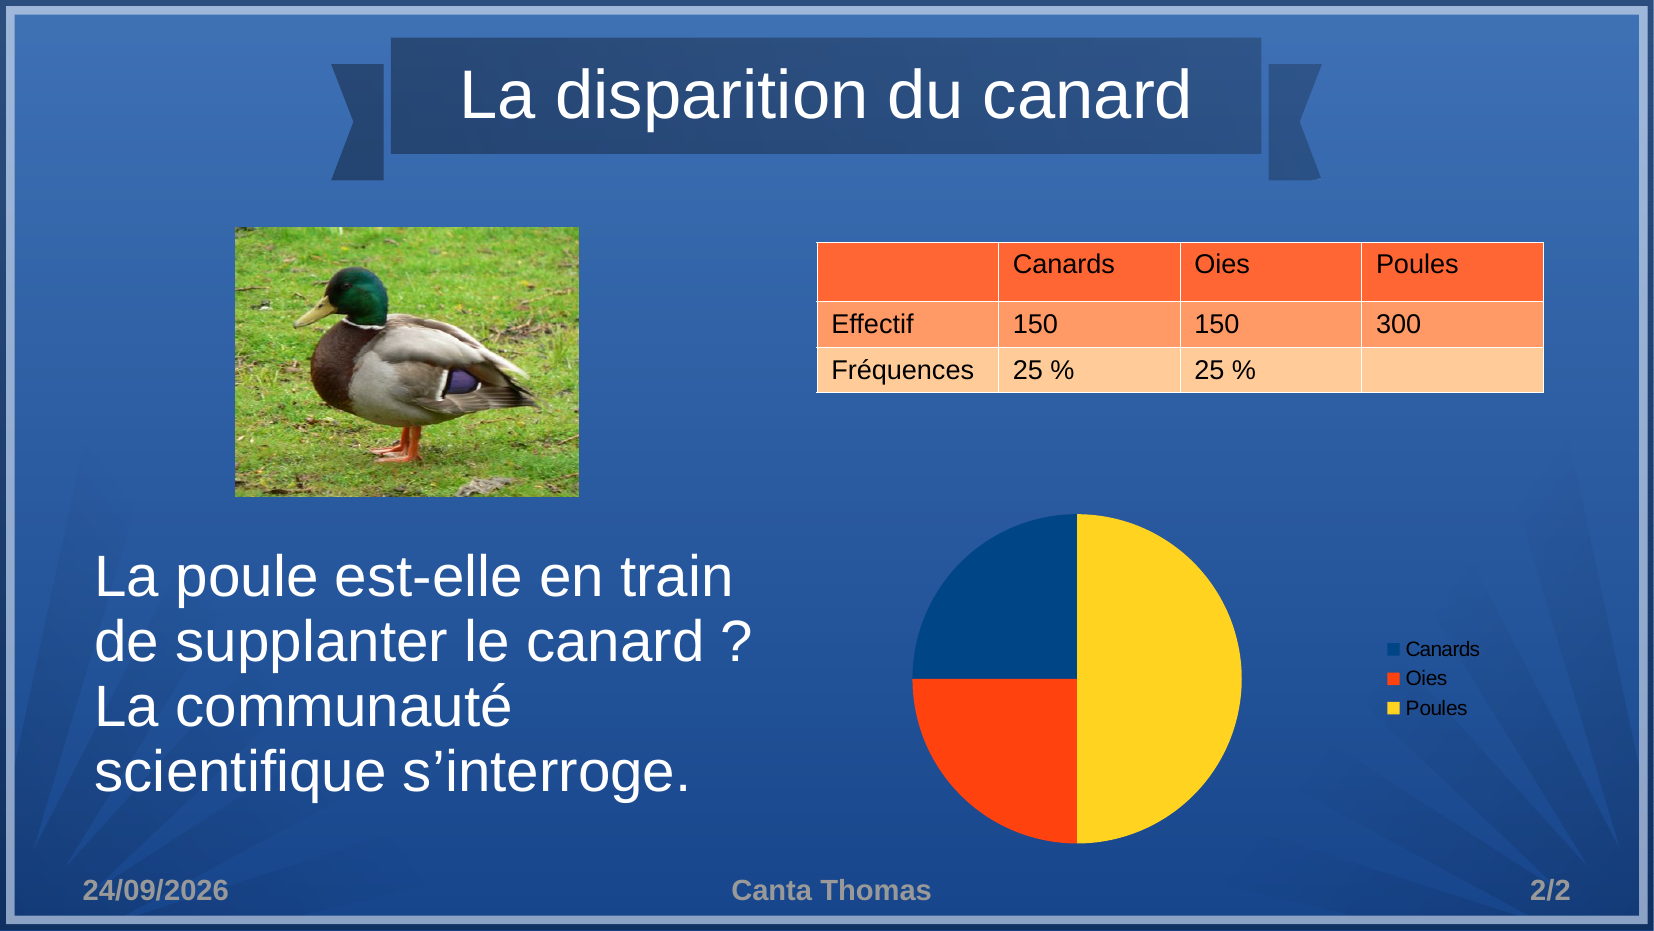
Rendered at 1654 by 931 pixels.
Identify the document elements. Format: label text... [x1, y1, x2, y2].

list La poule est-elle en train de supplanter le canard ? La communauté scientifique s’interroge. [94, 543, 787, 887]
table_cell 150 [1181, 302, 1361, 347]
table_header Canards [999, 243, 1180, 301]
table_cell 300 [1362, 302, 1543, 347]
table_cell Fréquences [818, 348, 998, 392]
table_cell [1362, 348, 1543, 392]
table_cell 25 % [1181, 348, 1361, 392]
table_header Poules [1362, 243, 1543, 301]
table_cell Effectif [818, 302, 998, 347]
table_cell 150 [999, 302, 1180, 347]
table_cell 25 % [999, 348, 1180, 392]
title La disparition du canard [389, 35, 1264, 154]
chart [773, 507, 1501, 851]
table_header [818, 243, 998, 301]
table_header Oies [1181, 243, 1361, 301]
picture [235, 227, 579, 497]
